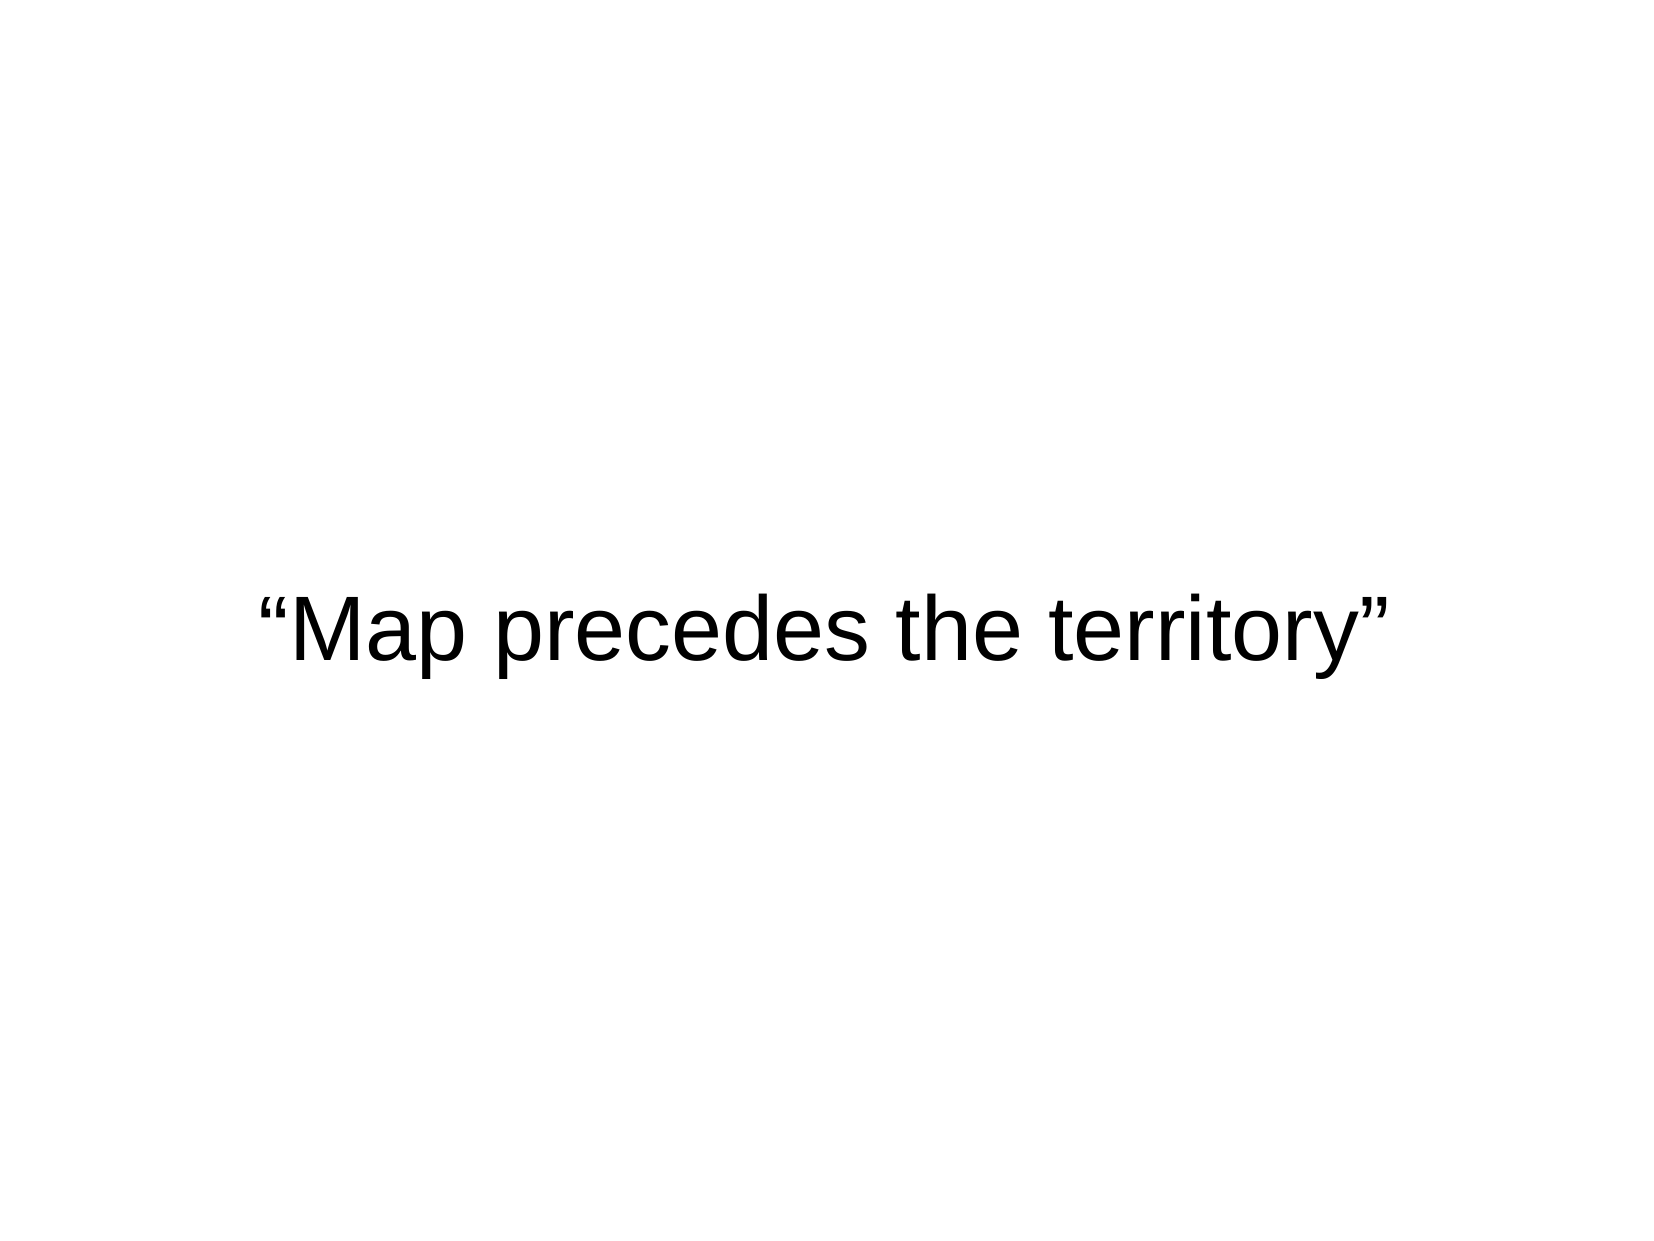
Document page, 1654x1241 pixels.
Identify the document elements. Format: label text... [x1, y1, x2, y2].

title “Map precedes the territory” [80, 525, 1570, 733]
